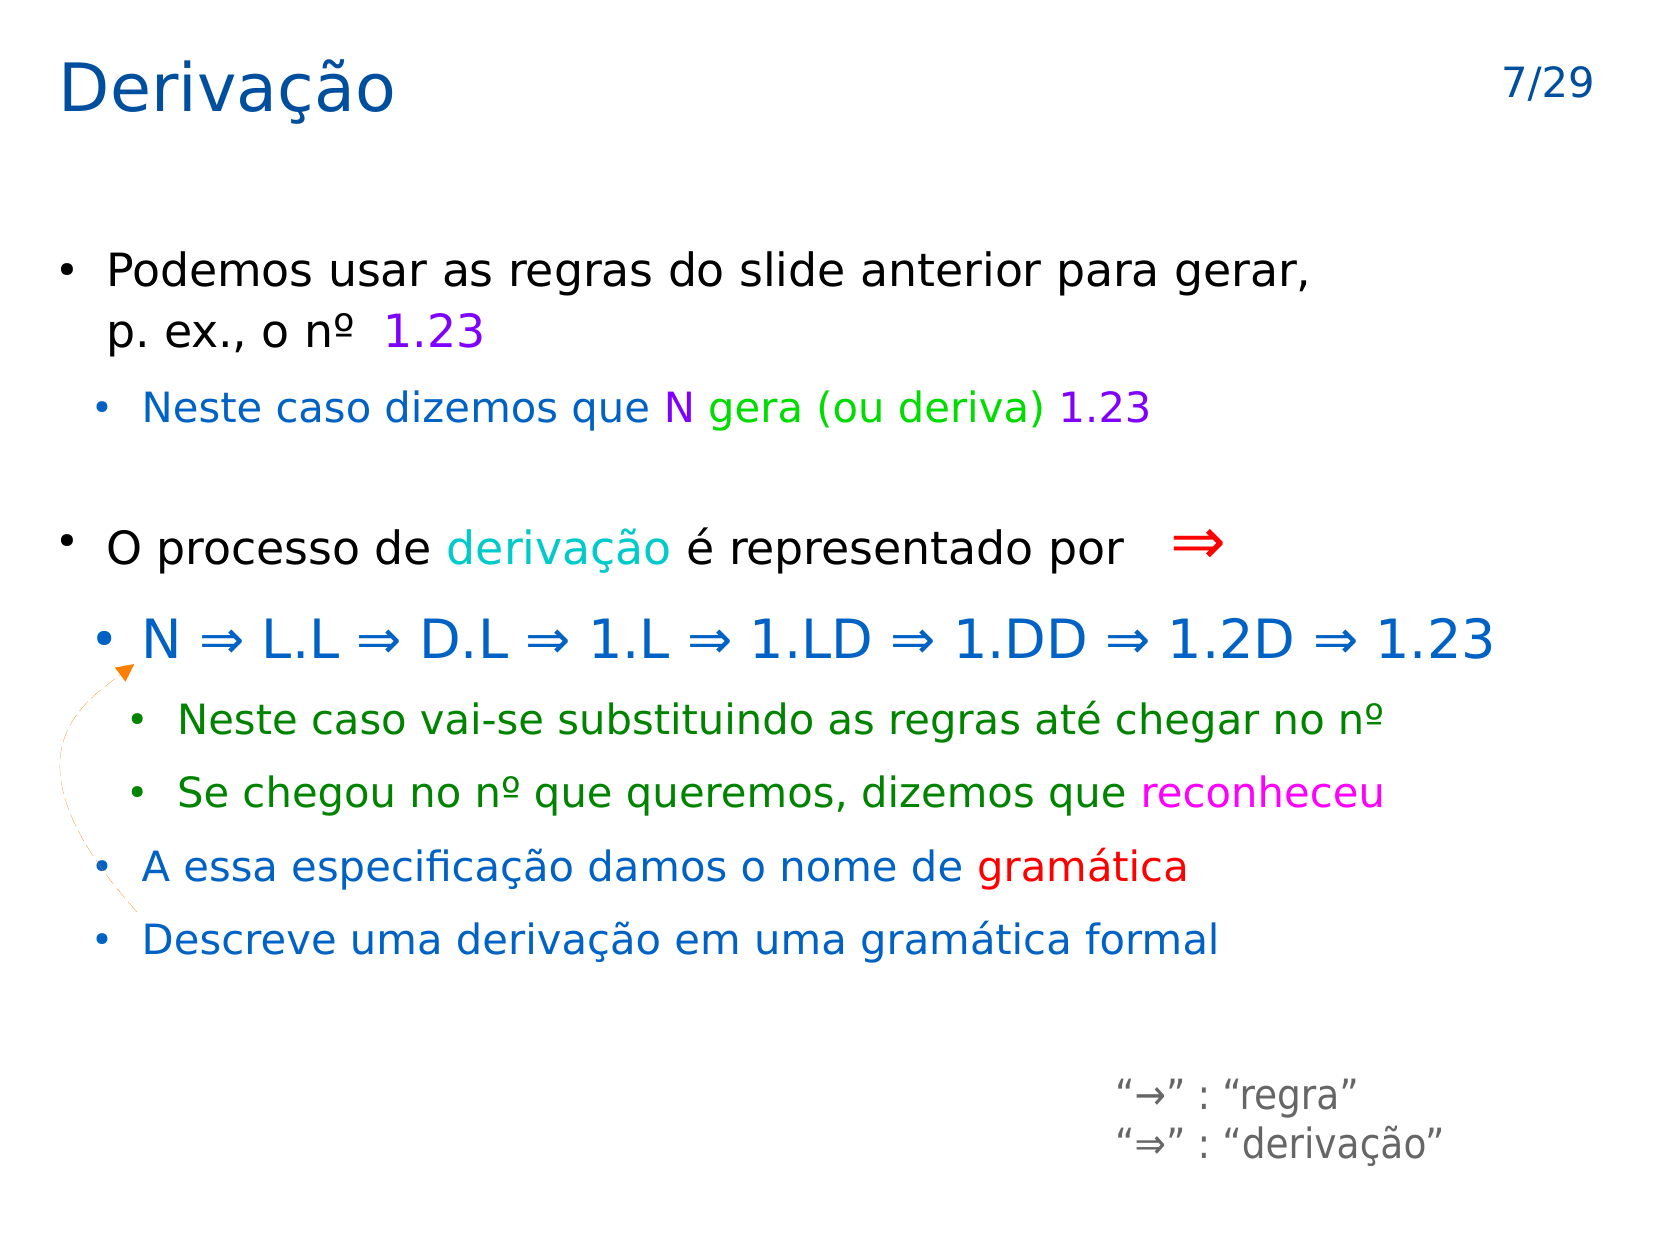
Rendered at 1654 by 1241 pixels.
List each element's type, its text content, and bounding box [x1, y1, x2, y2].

list Podemos usar as regras do slide anterior para gerar, p. ex., o nº 1.23 Neste caso dizemos que N gera (ou deriva) 1.23 O processo de derivação é representado por ⇒ N ⇒ L.L ⇒ D.L ⇒ 1.L ⇒ 1.LD ⇒ 1.DD ⇒ 1.2D ⇒ 1.23 Neste caso vai-se substituindo as regras até chegar no nº Se chegou no nº que queremos, dizemos que reconheceu A essa especificação damos o nome de gramática Descreve uma derivação em uma gramática formal [59, 236, 1595, 1211]
text_box “→” : “regra” “⇒” : “derivação” [1100, 1063, 1595, 1209]
title Derivação [59, 29, 1625, 148]
